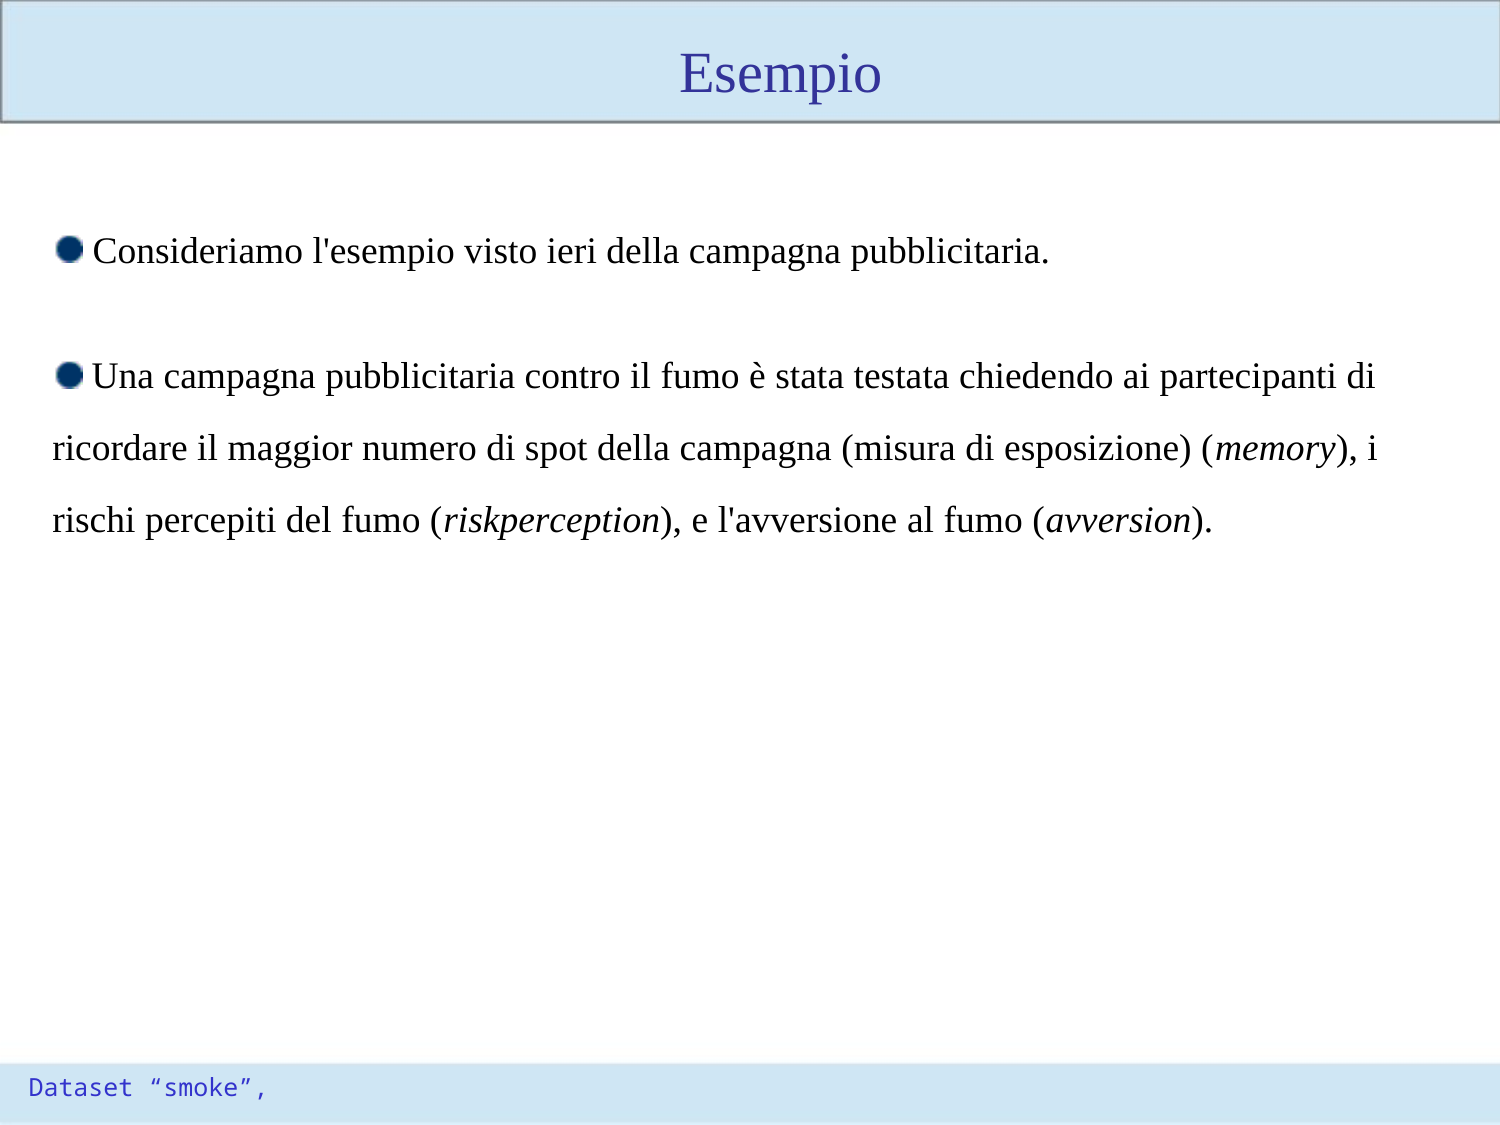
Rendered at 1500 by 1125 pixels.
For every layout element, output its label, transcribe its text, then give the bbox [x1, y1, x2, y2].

text_box Consideriamo l'esempio visto ieri della campagna pubblicitaria. Una campagna pubblicitaria contro il fumo è stata testata chiedendo ai partecipanti di ricordare il maggior numero di spot della campagna (misura di esposizione) (memory), i rischi percepiti del fumo (riskperception), e l'avversione al fumo (avversion). [37, 184, 1463, 673]
picture [0, 0, 1500, 1125]
text_box Dataset “smoke”, [13, 1063, 1500, 1109]
title Esempio [249, 21, 1313, 117]
